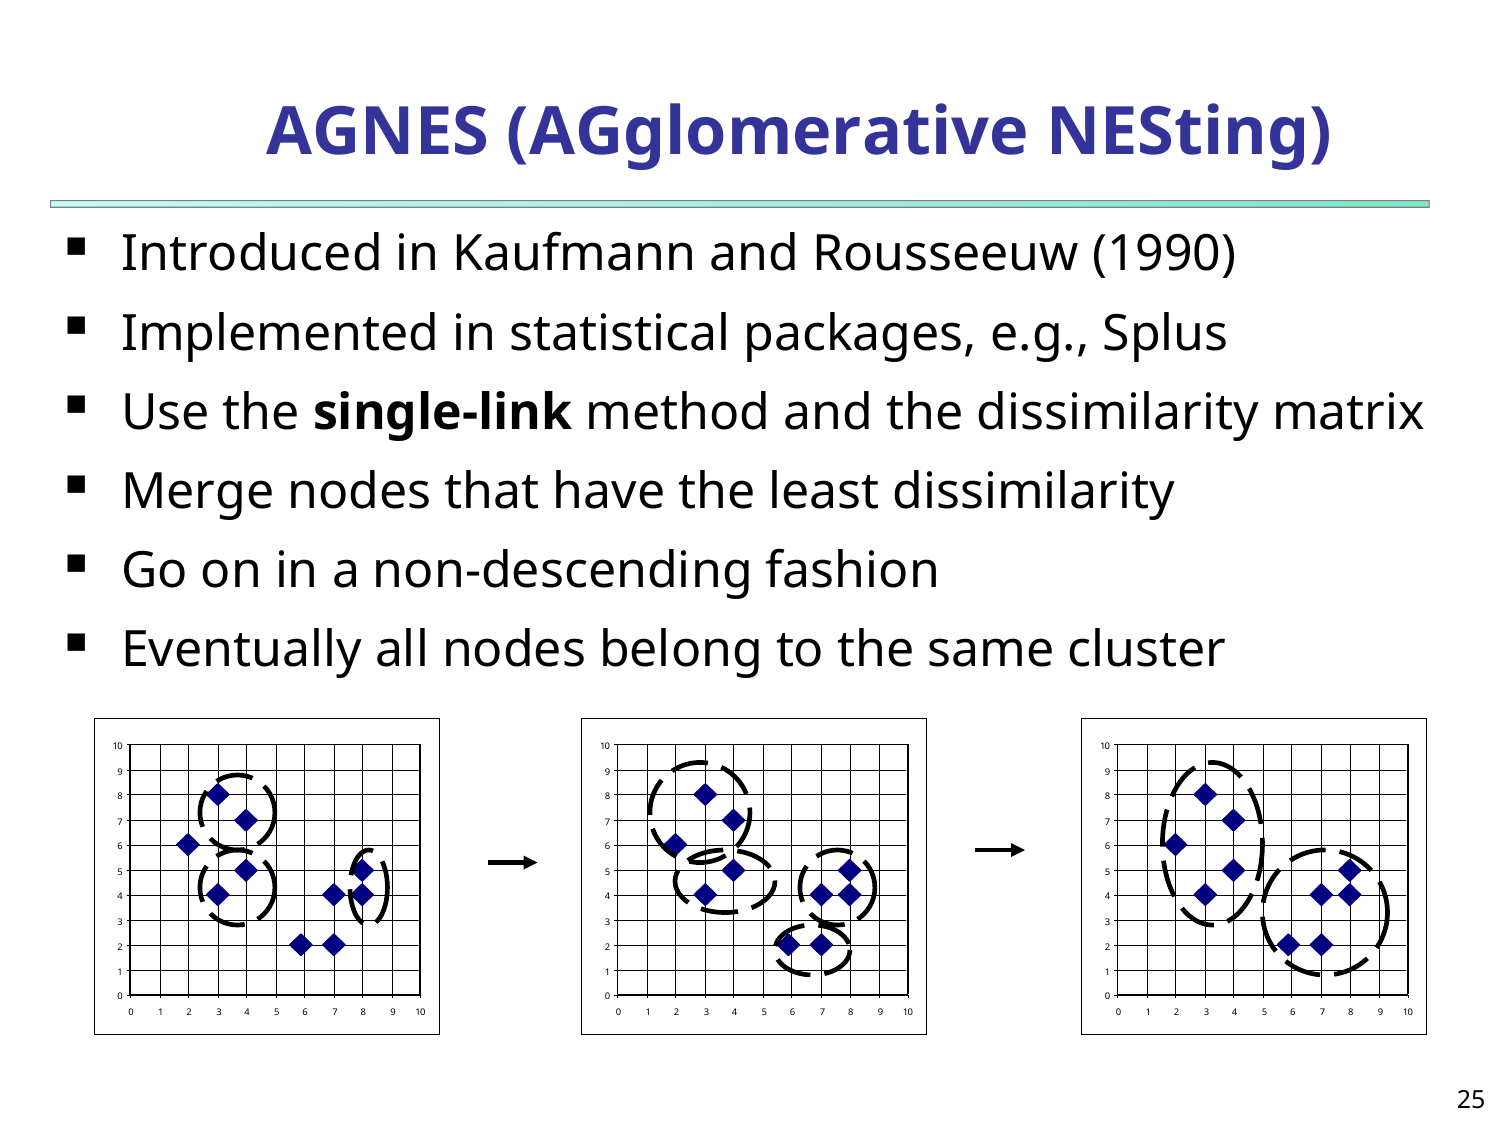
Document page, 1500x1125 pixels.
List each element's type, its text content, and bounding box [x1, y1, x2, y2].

list Introduced in Kaufmann and Rousseeuw (1990) Implemented in statistical packages, e.g., Splus Use the single-link method and the dissimilarity matrix Merge nodes that have the least dissimilarity Go on in a non-descending fashion Eventually all nodes belong to the same cluster [50, 224, 1463, 732]
text_box 18 [1187, 1062, 1500, 1125]
chart [575, 712, 938, 1044]
title AGNES (AGglomerative NESting) [212, 0, 1388, 175]
chart [87, 712, 451, 1044]
chart [1074, 712, 1438, 1044]
